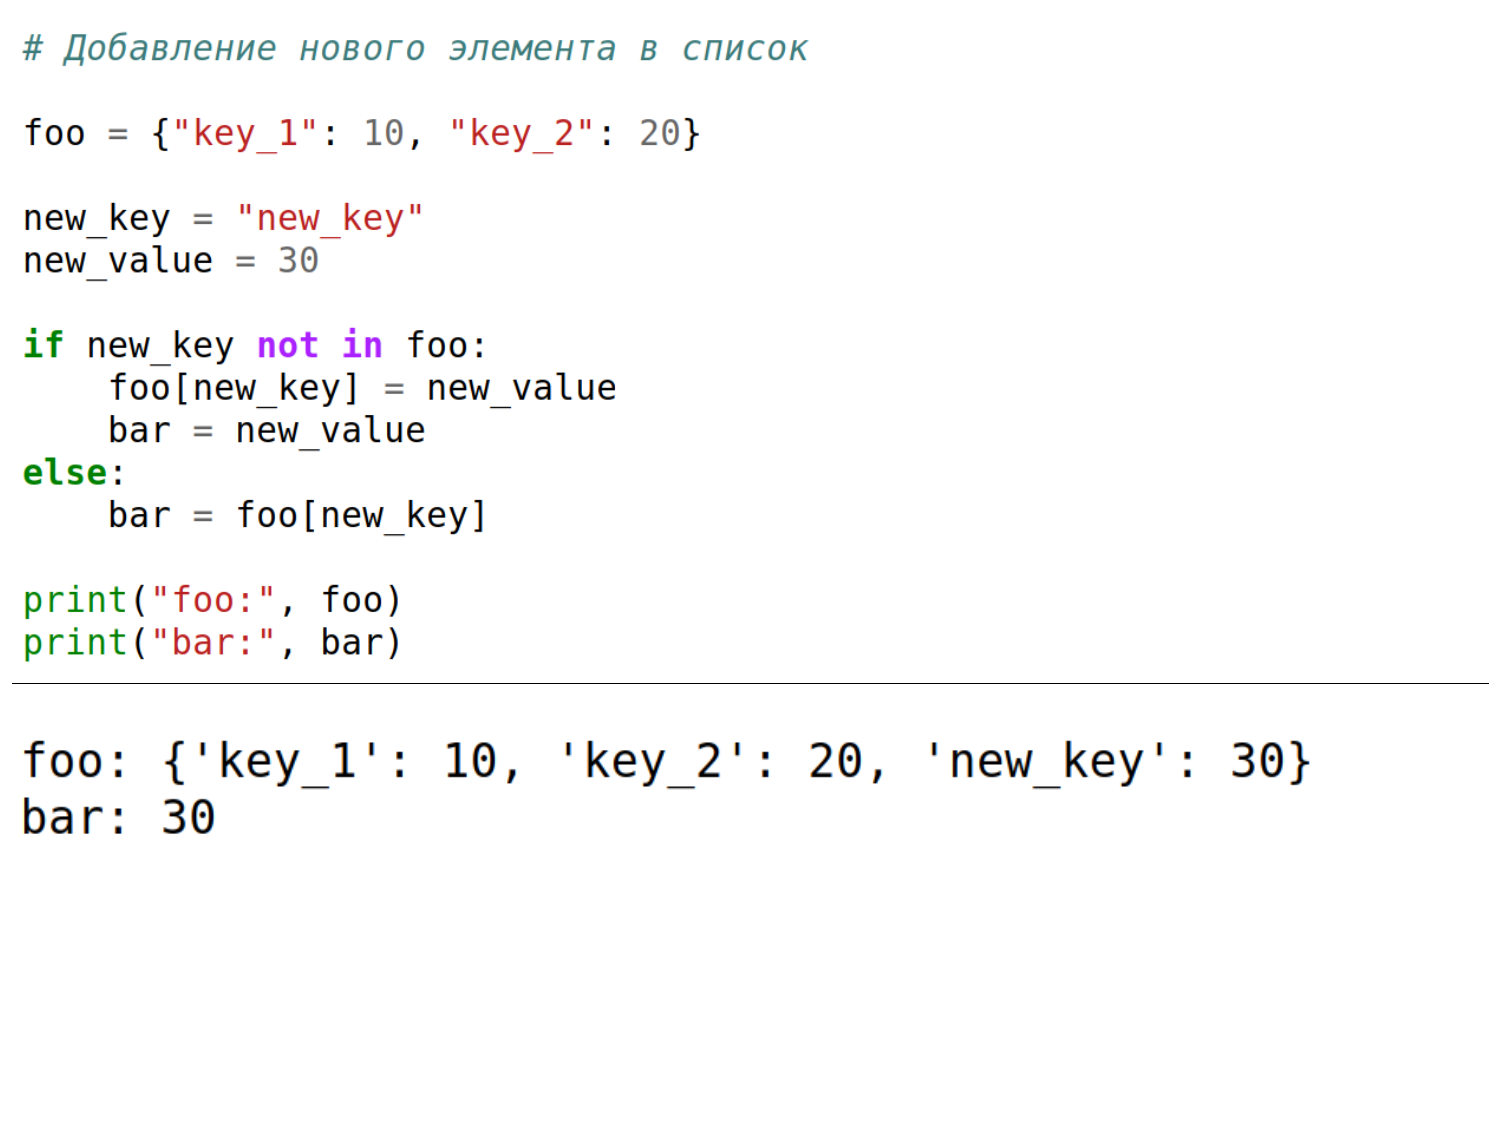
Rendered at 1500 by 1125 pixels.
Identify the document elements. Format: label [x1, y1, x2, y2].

picture [9, 727, 1322, 857]
picture [14, 19, 817, 671]
